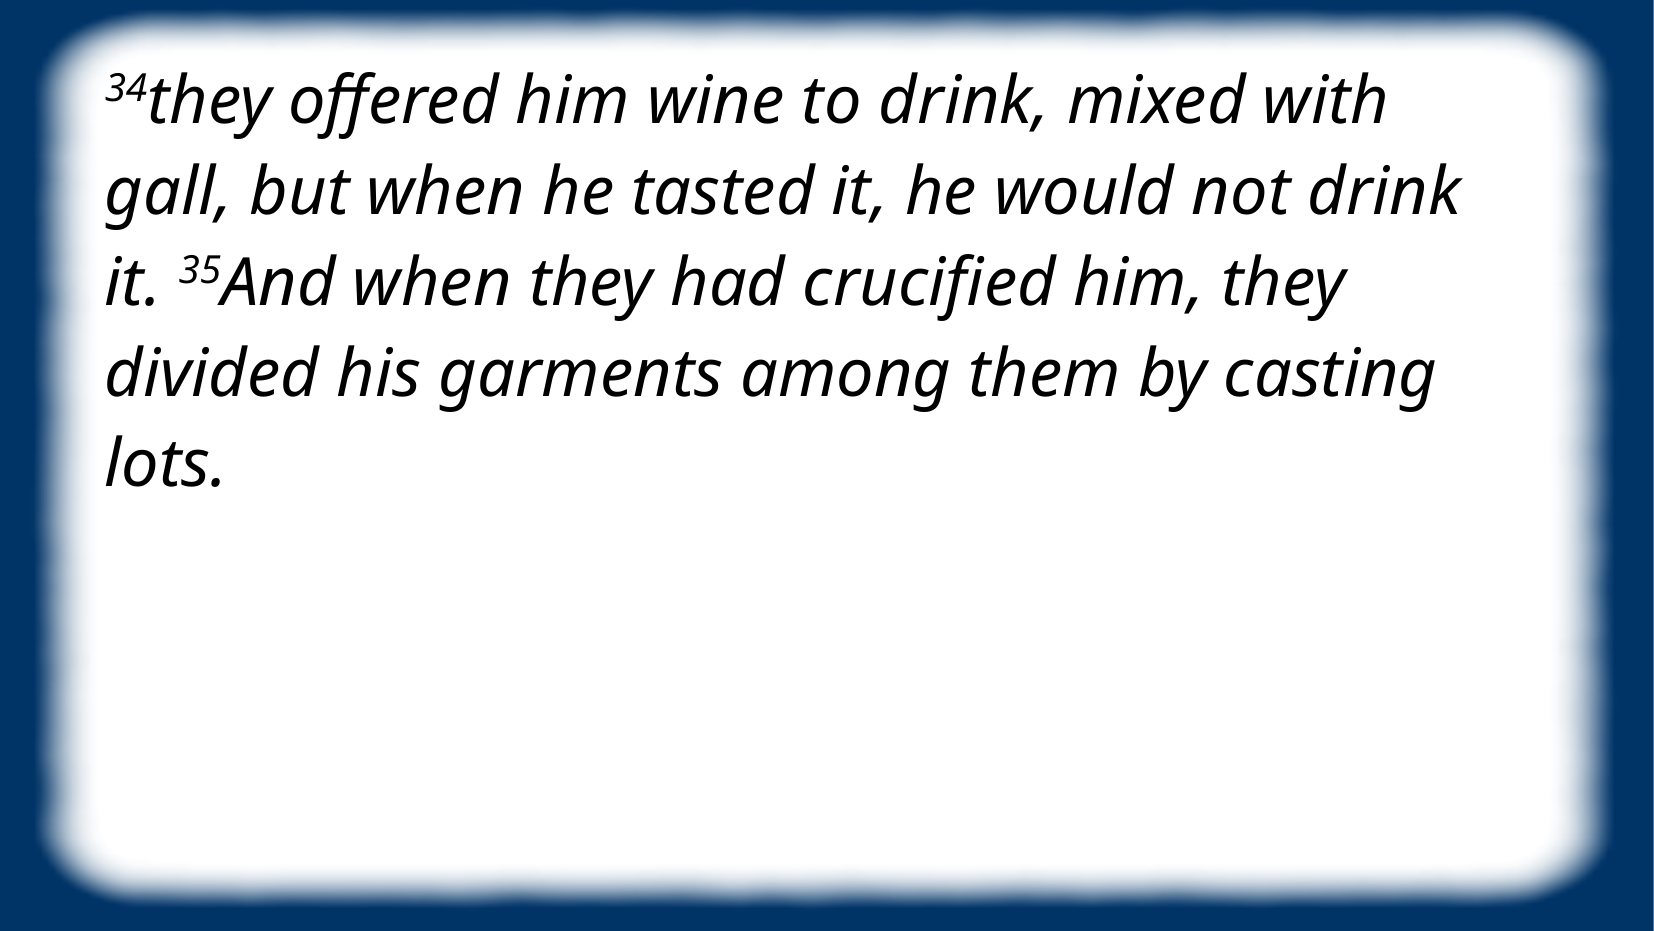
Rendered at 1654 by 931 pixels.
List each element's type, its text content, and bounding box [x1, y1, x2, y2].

text_box 34they offered him wine to drink, mixed with gall, but when he tasted it, he would not drink it. 35And when they had crucified him, they divided his garments among them by casting lots. [90, 45, 1546, 504]
picture [0, 0, 1654, 931]
